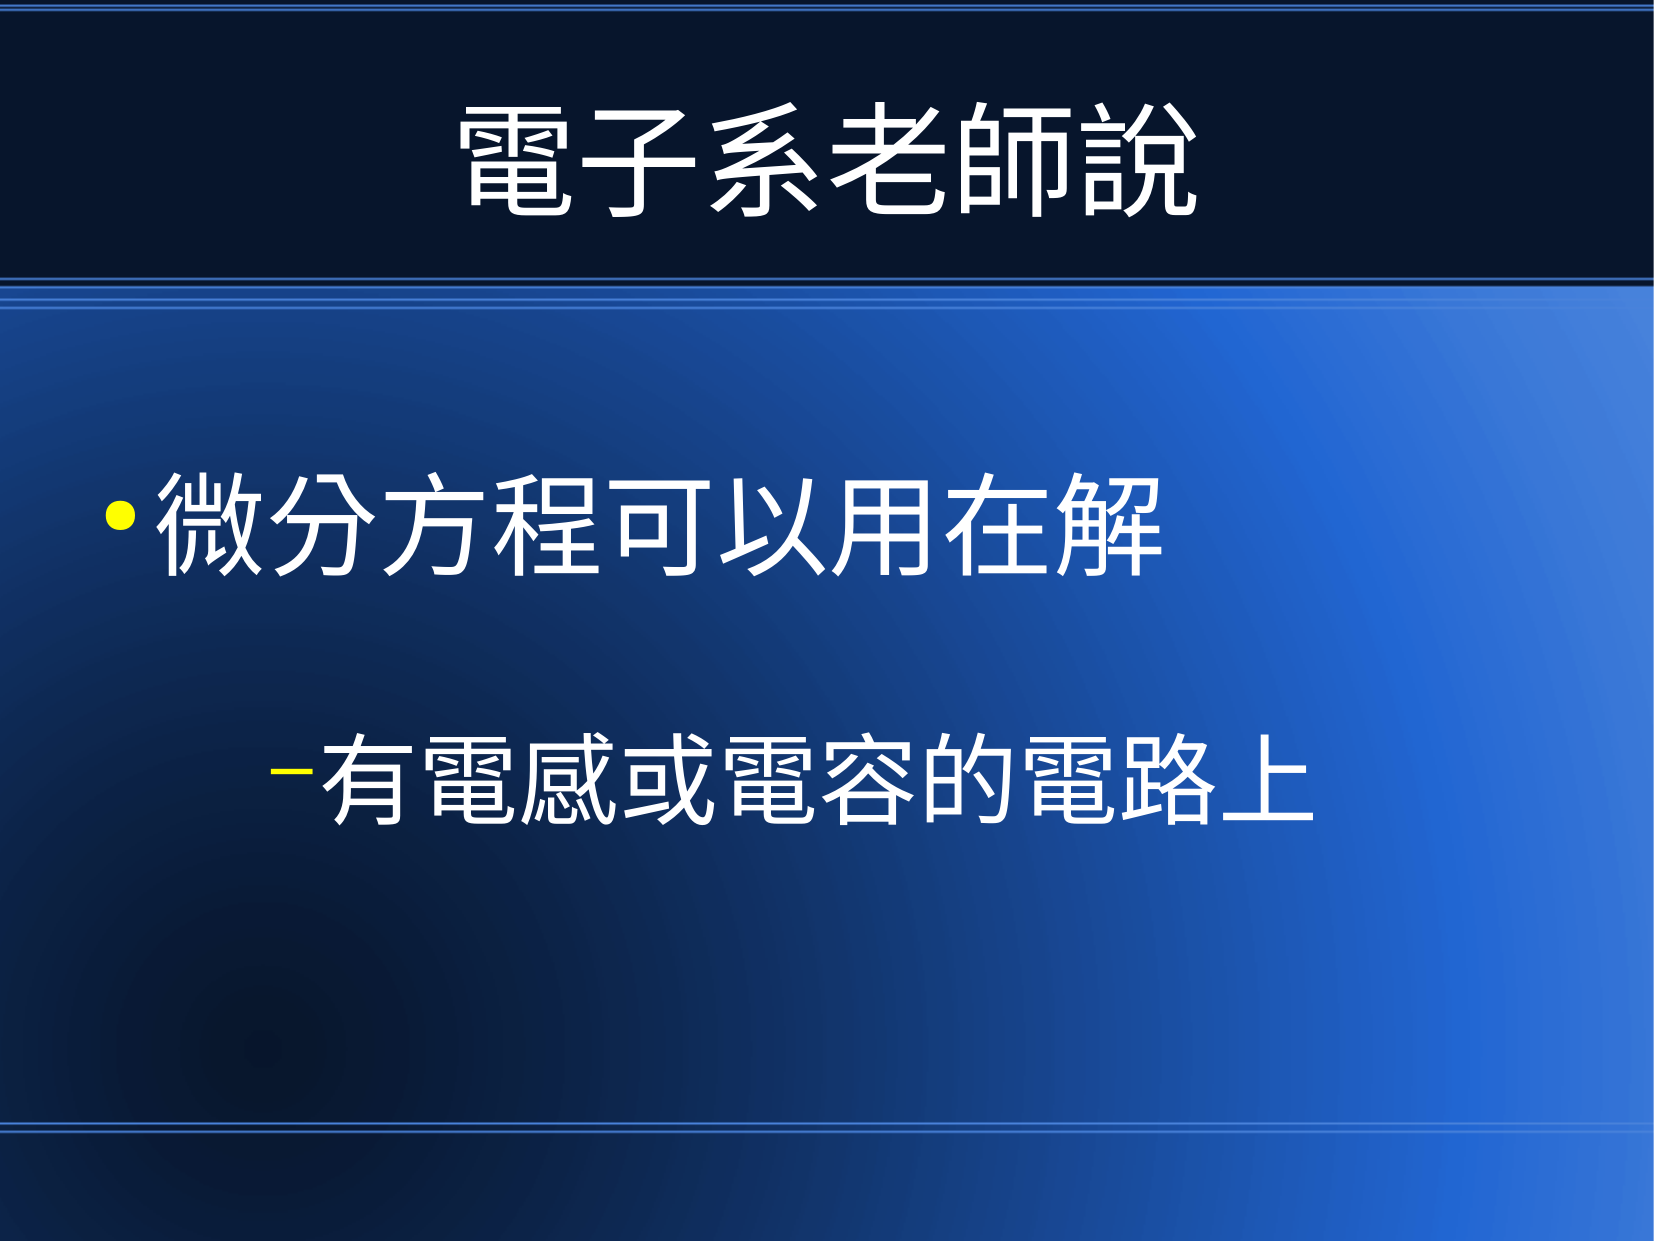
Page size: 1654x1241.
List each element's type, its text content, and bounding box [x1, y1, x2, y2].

list 微分方程可以用在解 有電感或電容的電路上 [82, 355, 1571, 1241]
title 電子系老師說 [82, 49, 1571, 257]
picture [0, 0, 1654, 1241]
